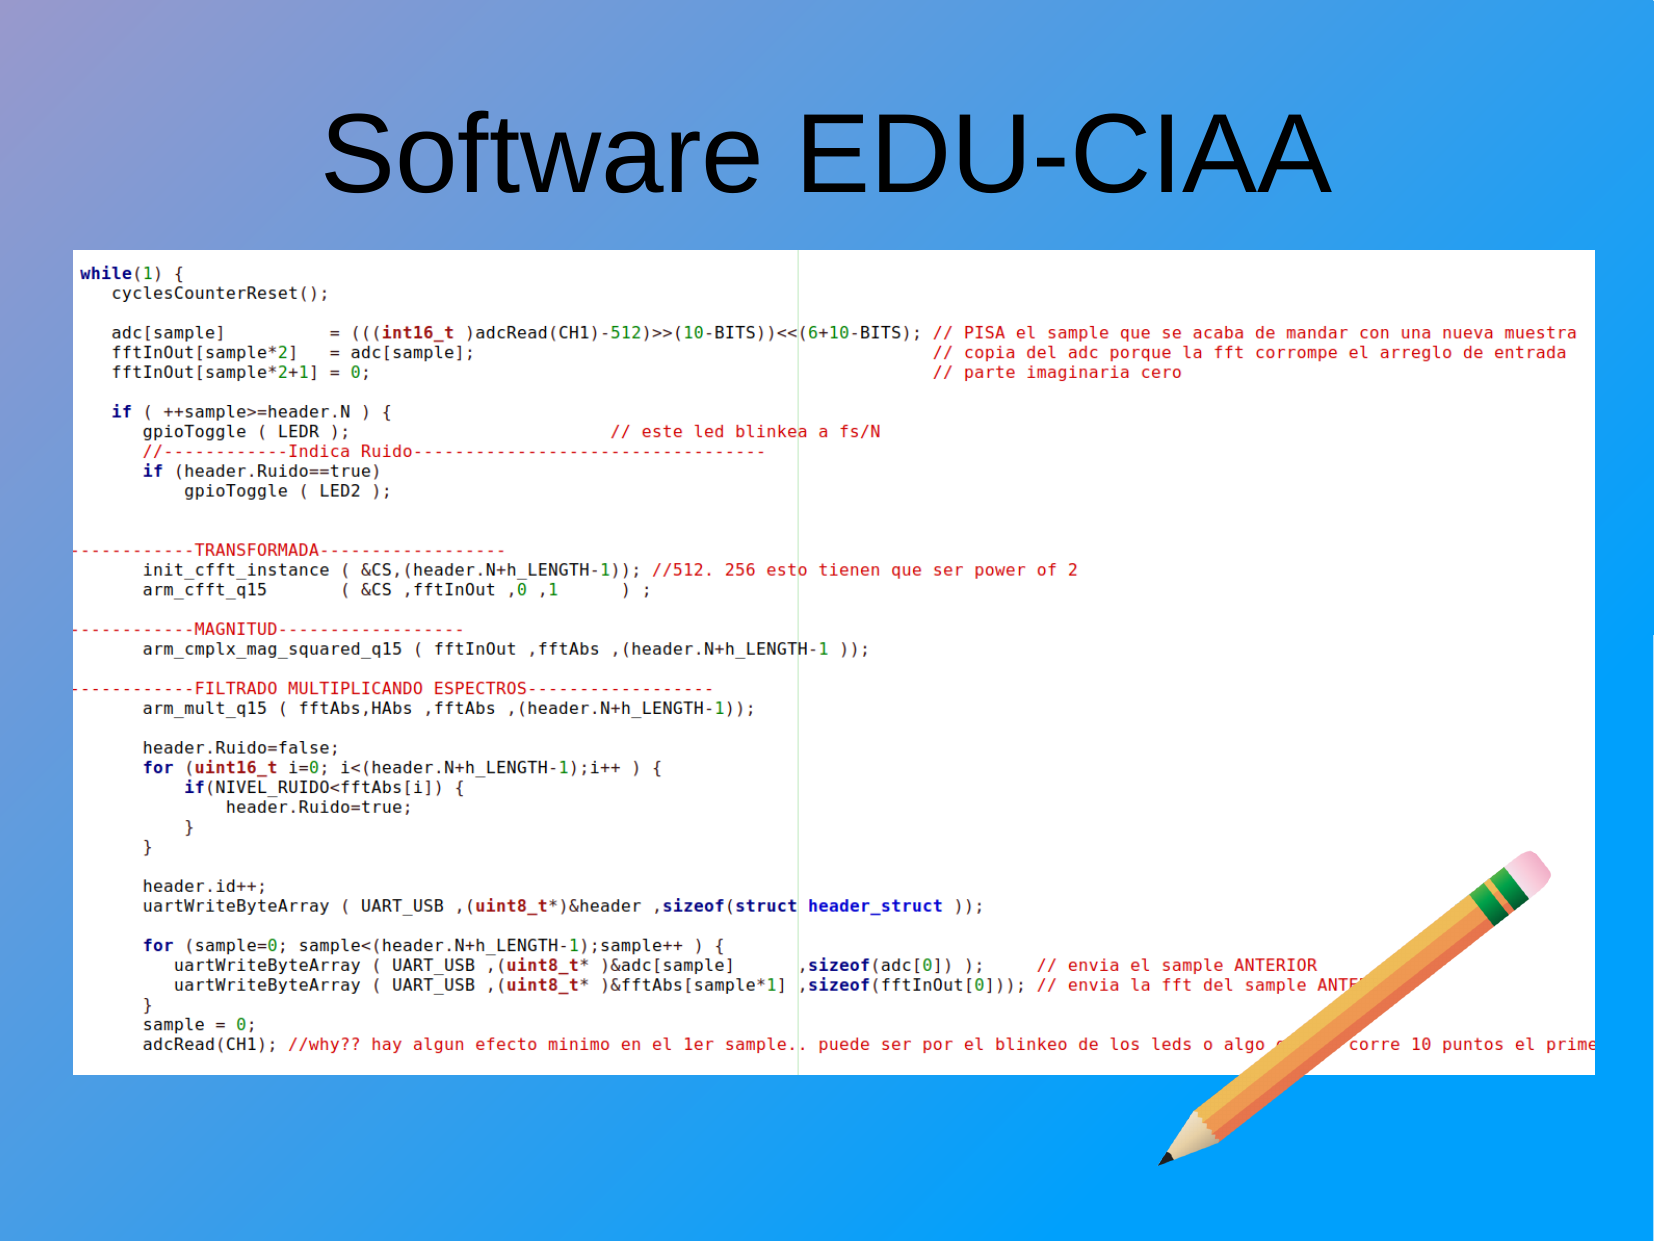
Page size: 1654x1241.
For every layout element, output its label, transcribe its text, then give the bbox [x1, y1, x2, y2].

title Software EDU-CIAA [82, 49, 1571, 250]
picture [73, 250, 1595, 1241]
